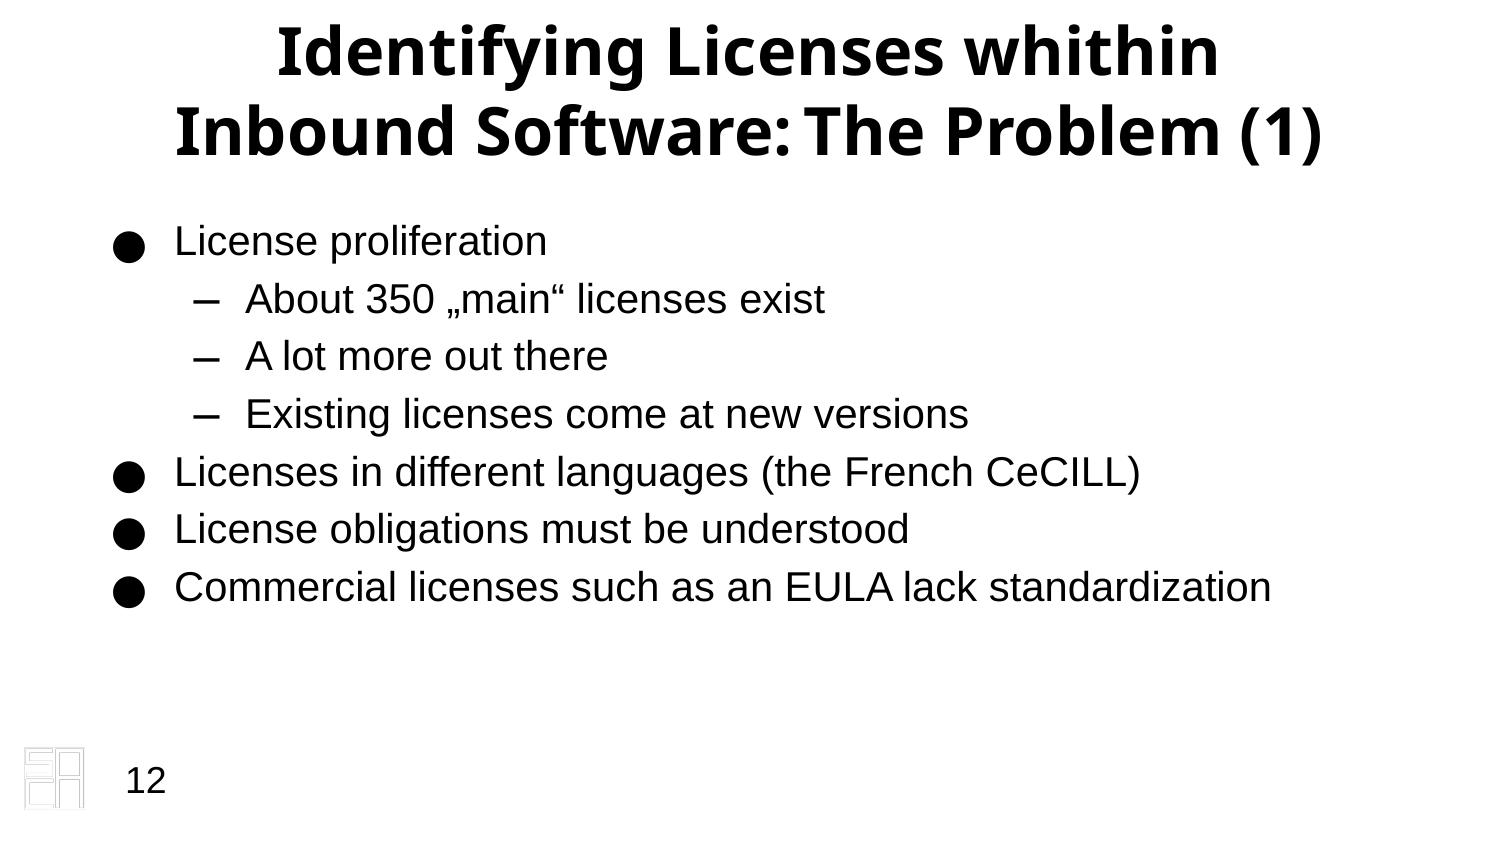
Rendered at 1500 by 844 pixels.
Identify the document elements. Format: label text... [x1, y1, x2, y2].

text_box Identifying Licenses whithin Inbound Software: The Problem (1) [74, 39, 1425, 169]
picture [23, 746, 86, 811]
text_box License proliferation About 350 „main“ licenses exist A lot more out there Existing licenses come at new versions Licenses in different languages (the French CeCILL) License obligations must be understood Commercial licenses such as an EULA lack standardization [88, 199, 1447, 753]
